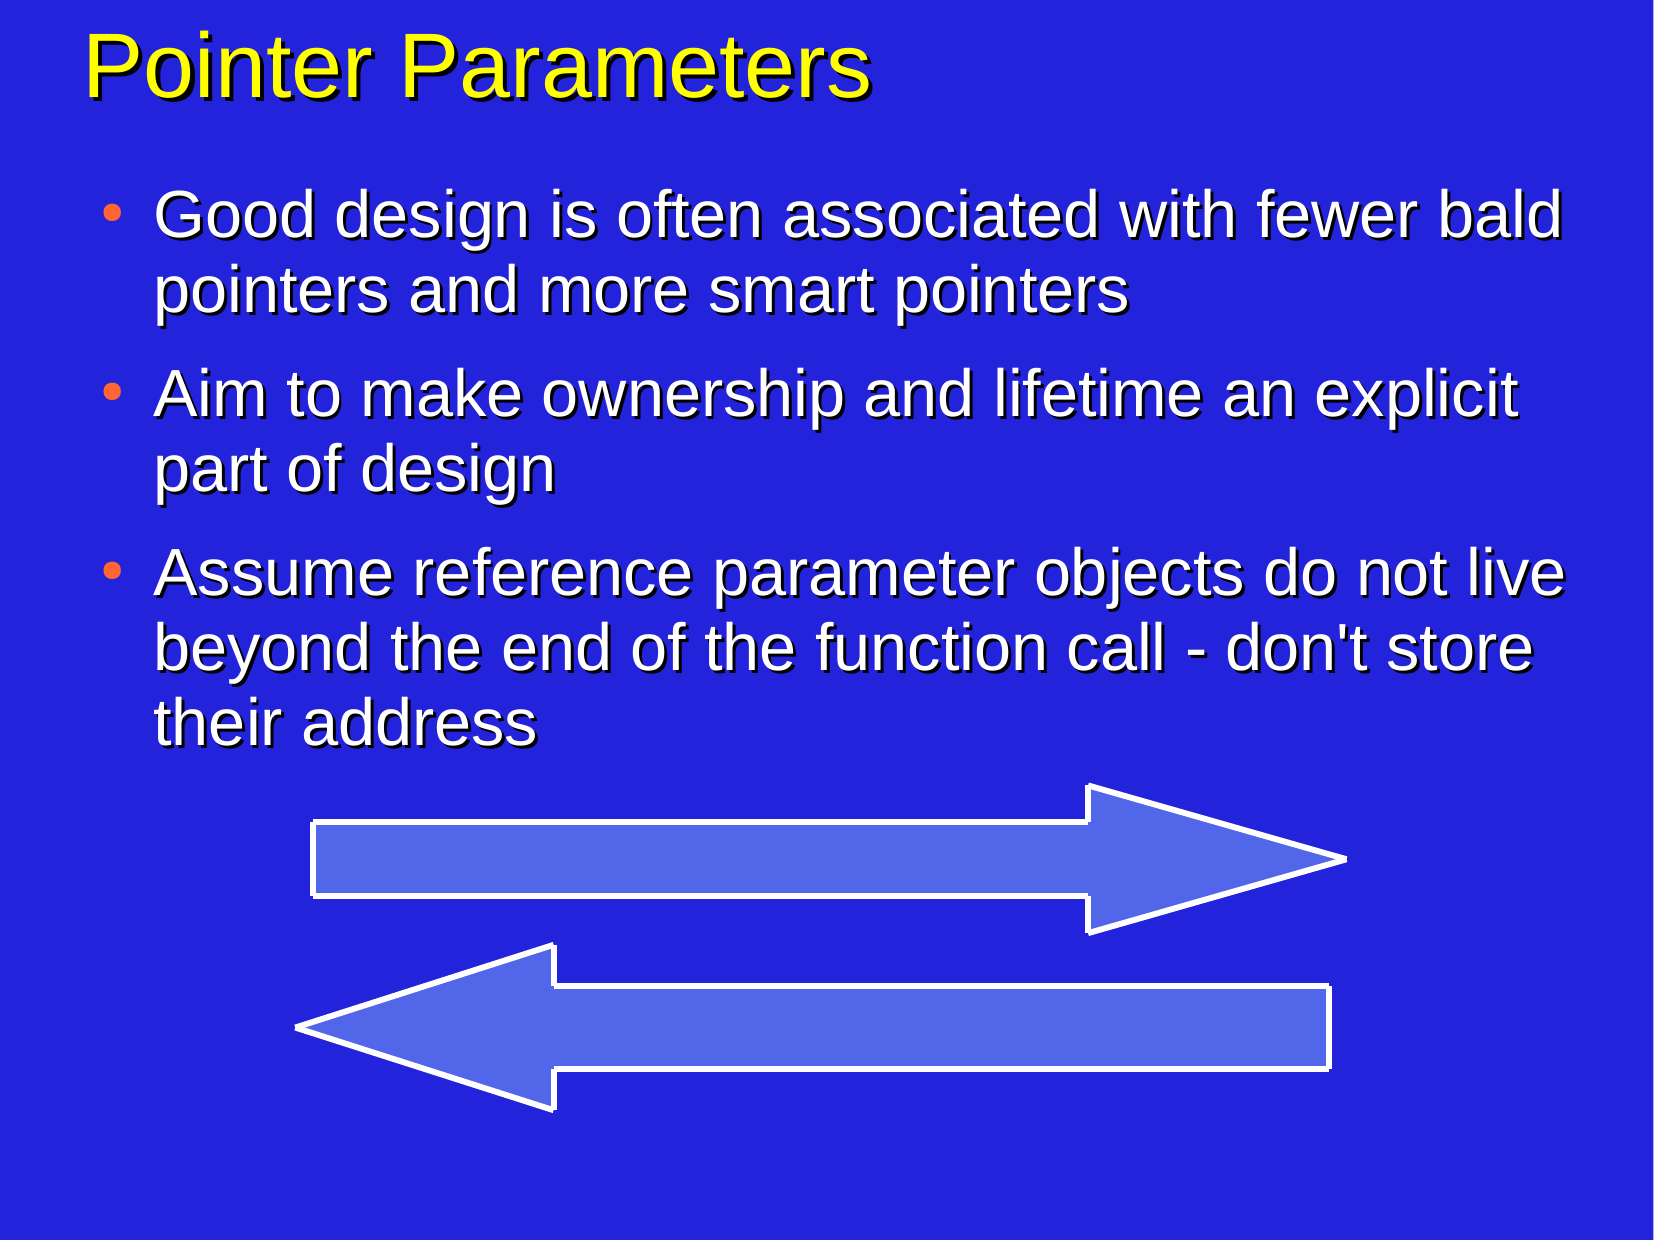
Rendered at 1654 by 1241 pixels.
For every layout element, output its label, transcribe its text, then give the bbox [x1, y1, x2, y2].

text_box [312, 785, 1347, 934]
list Good design is often associated with fewer bald pointers and more smart pointers Aim to make ownership and lifetime an explicit part of design Assume reference parameter objects do not live beyond the end of the function call - don't store their address [82, 177, 1571, 1182]
title Pointer Parameters [82, 2, 1571, 130]
text_box [295, 944, 1329, 1111]
